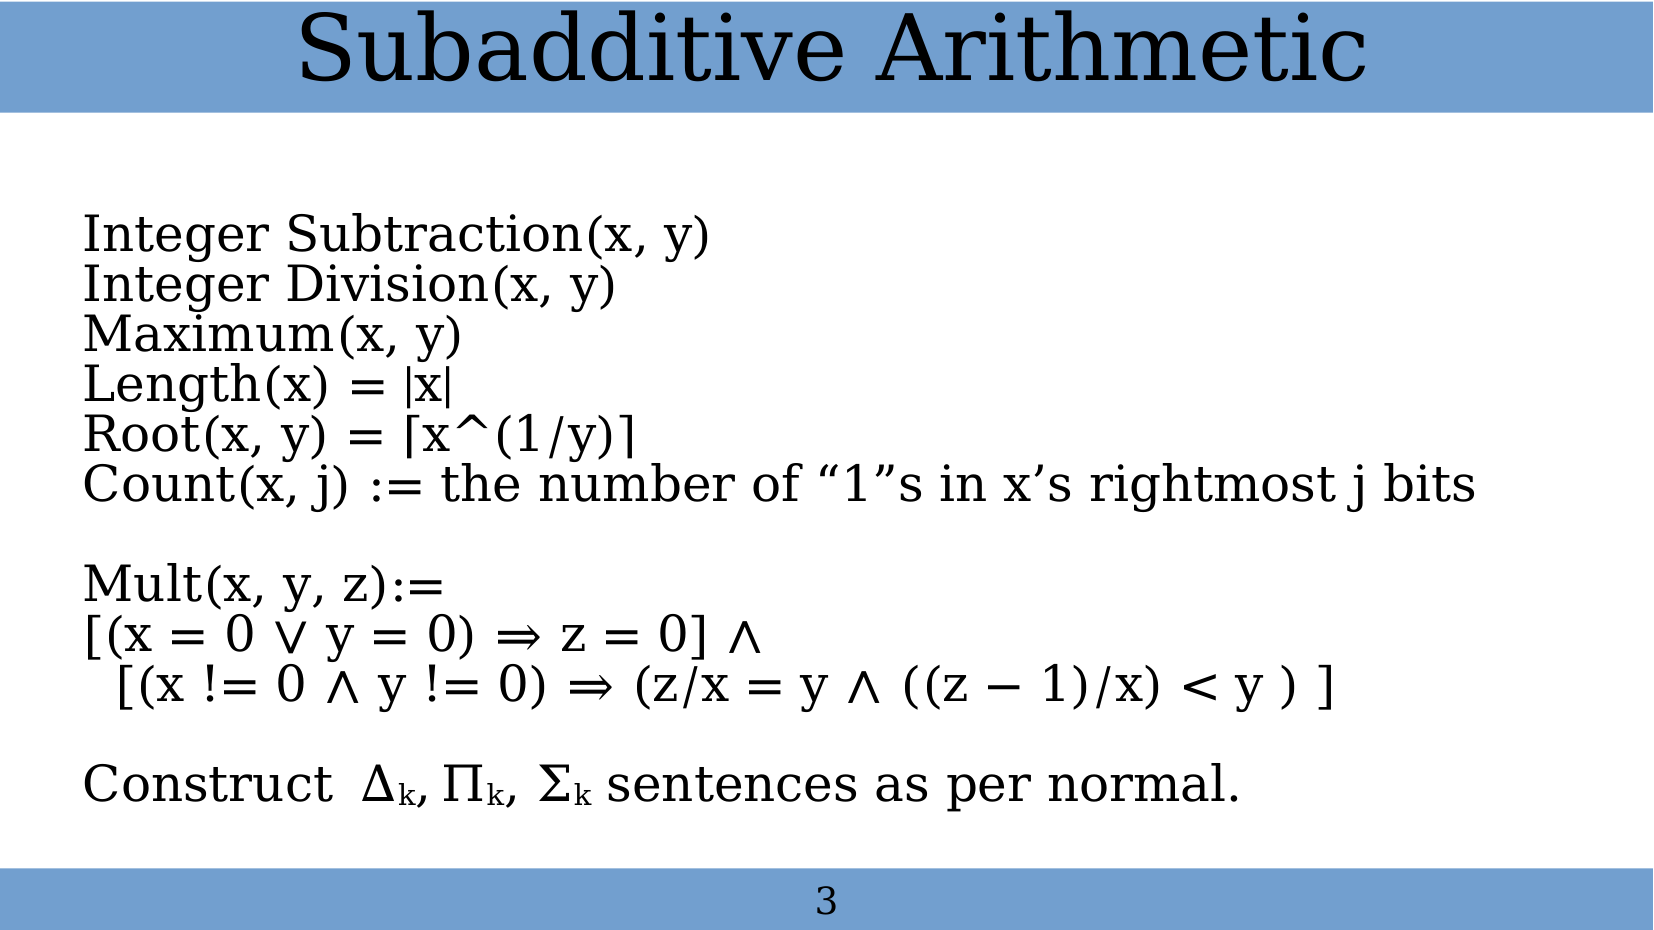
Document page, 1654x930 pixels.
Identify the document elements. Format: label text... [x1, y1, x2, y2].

title [0, 1, 1653, 113]
text_box [0, 868, 1653, 930]
subtitle Integer Subtraction(x, y) Integer Division(x, y) Maximum(x, y) Length(x) = |x| Root(x, y) = ⌈x^(1/y)⌉ Count(x, j) := the number of “1”s in x’s rightmost j bits Mult(x, y, z):= [(x = 0 ∨ y = 0) ⇒ z = 0] ∧ [(x != 0 ∧ y != 0) ⇒ (z/x = y ∧ ((z − 1)/x) < y ) ] Construct Δk, Πk, Σk sentences as per normal. [82, 162, 1571, 813]
text_box 3 [770, 877, 883, 930]
text_box Subadditive Arithmetic [167, 0, 1498, 107]
